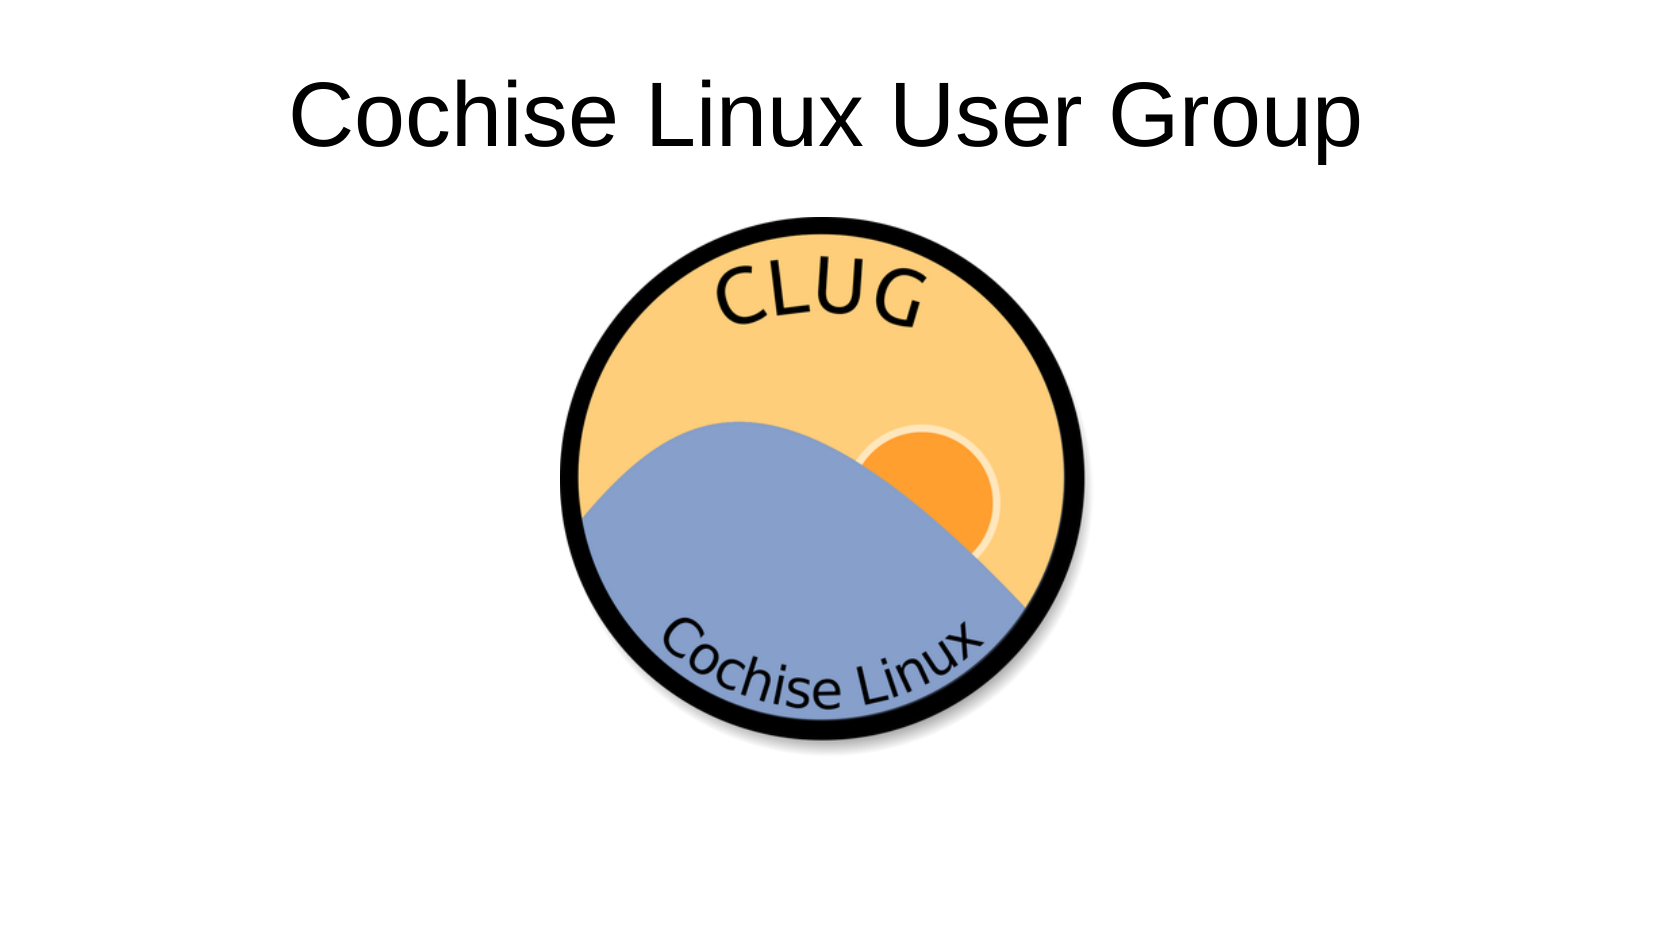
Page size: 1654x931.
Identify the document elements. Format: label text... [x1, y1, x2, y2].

picture [560, 217, 1094, 758]
title Cochise Linux User Group [82, 37, 1571, 193]
